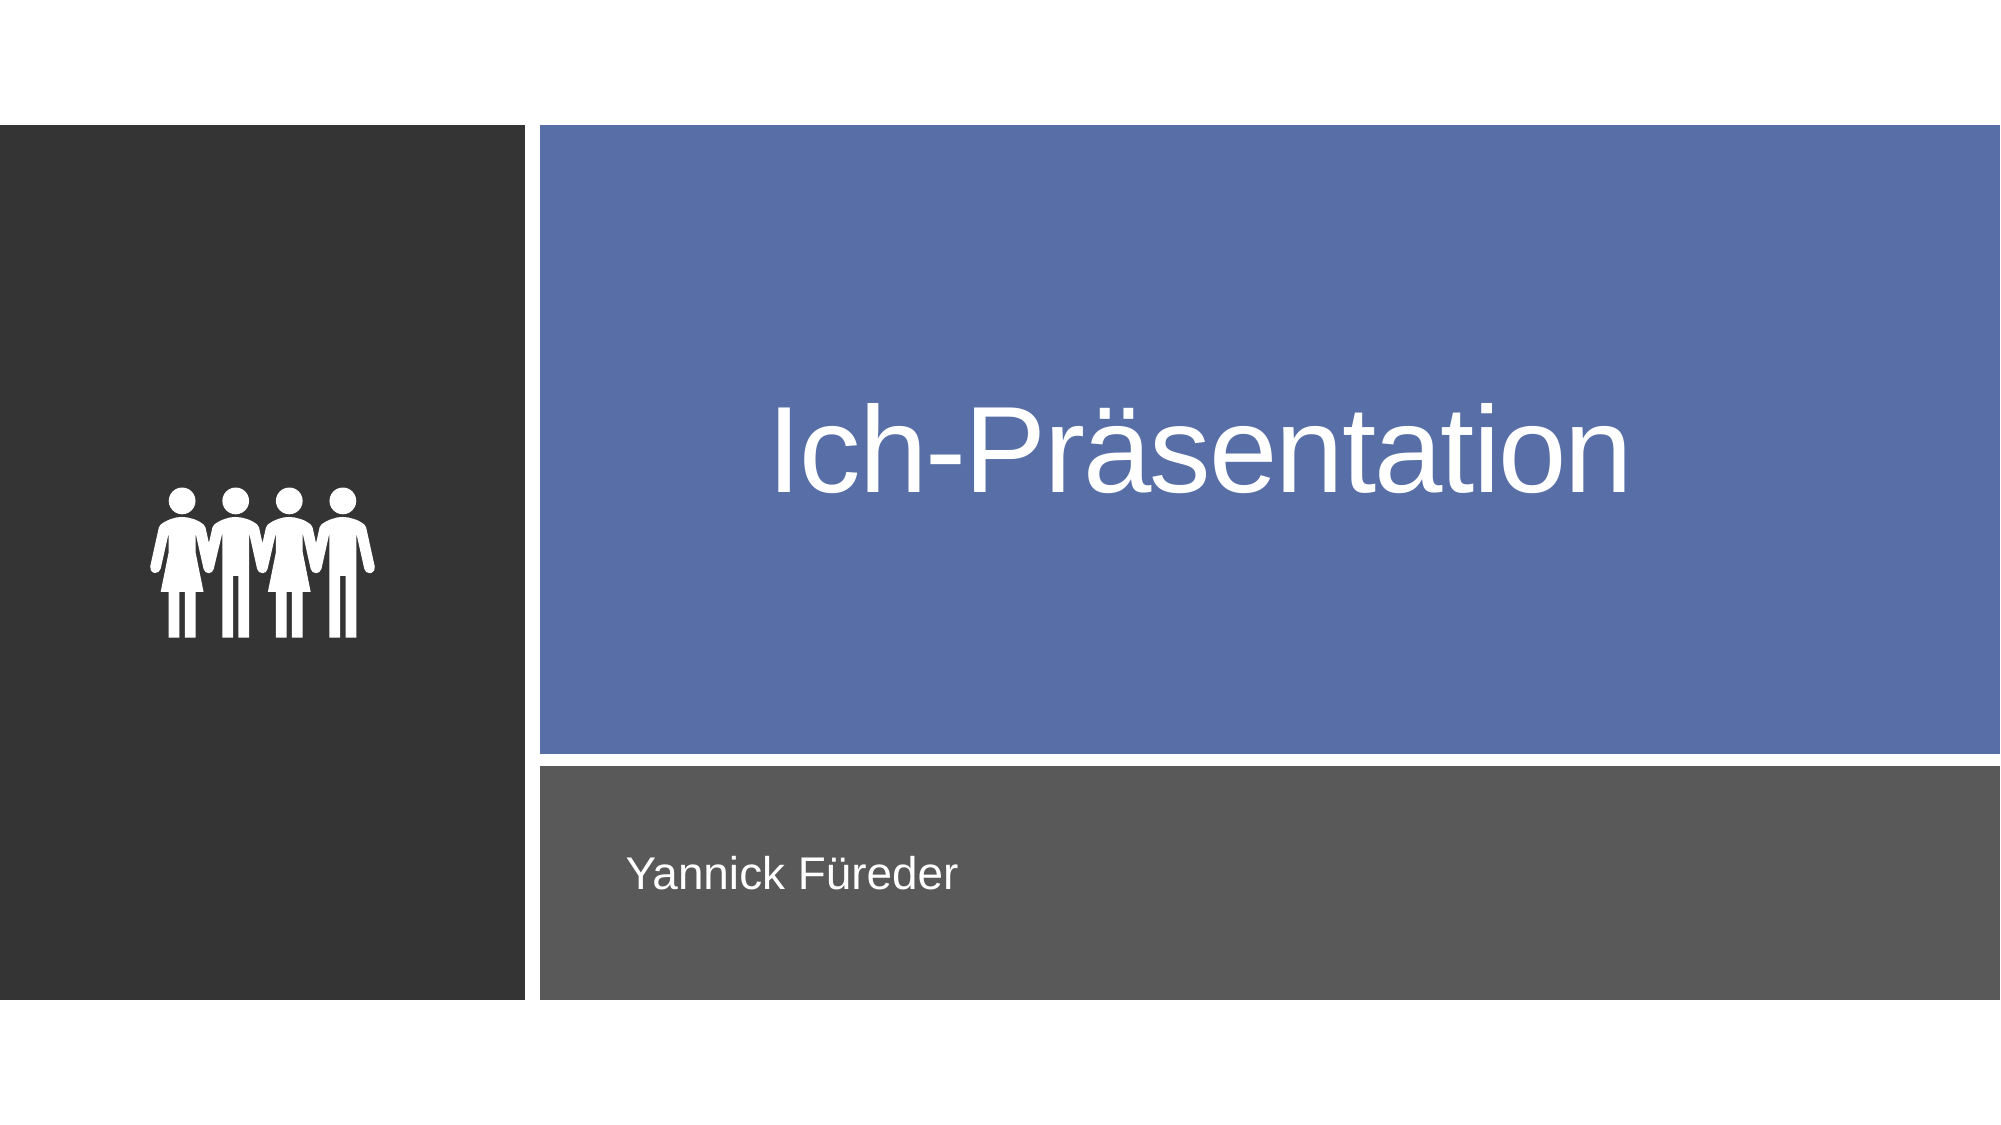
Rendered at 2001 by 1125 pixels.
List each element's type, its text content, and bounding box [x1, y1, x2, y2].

text_box [0, 125, 525, 1000]
title Ich-Präsentation [610, 213, 1790, 693]
picture [132, 432, 393, 693]
text_box [540, 766, 2000, 1000]
text_box [540, 125, 2000, 754]
subtitle Yannick Füreder [610, 799, 1790, 950]
